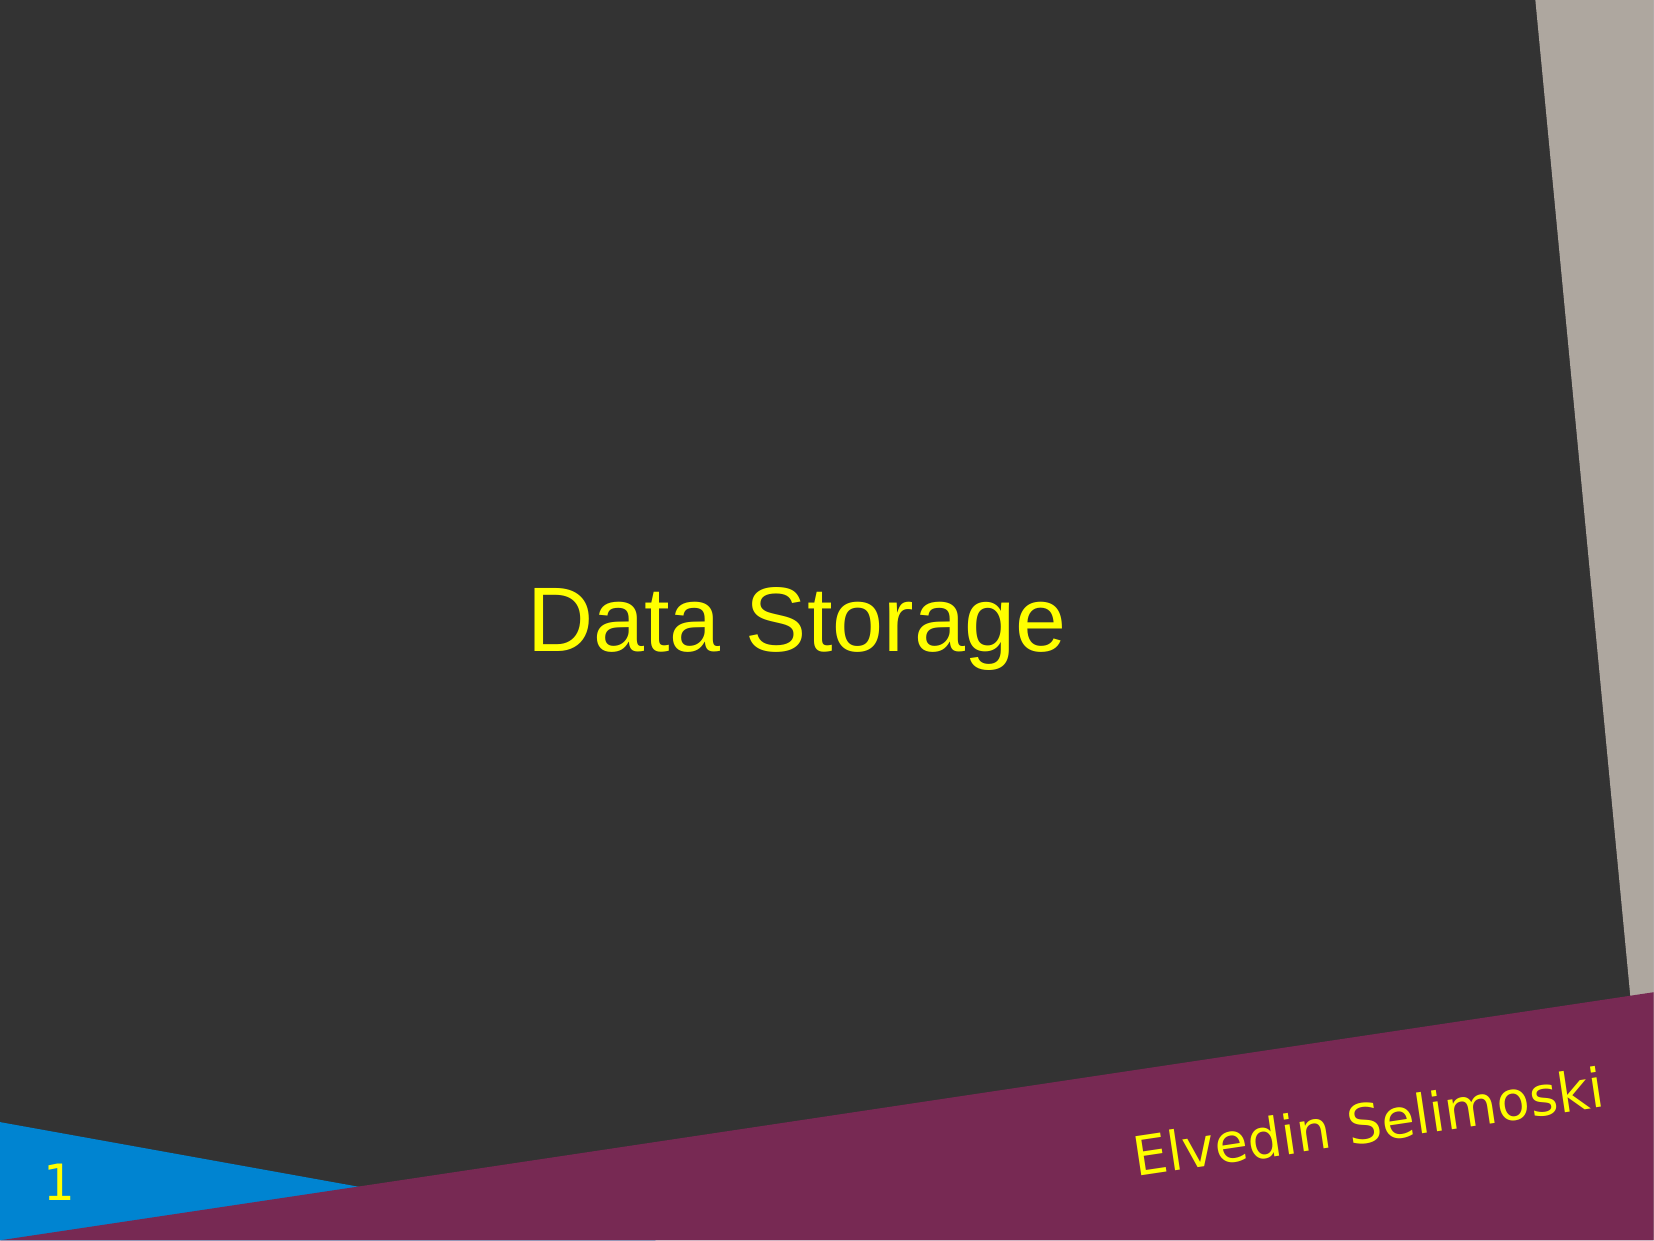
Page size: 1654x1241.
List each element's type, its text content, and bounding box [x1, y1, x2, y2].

text_box Elvedin Selimoski [1052, 1015, 1629, 1239]
title Data Storage [53, 407, 1542, 833]
